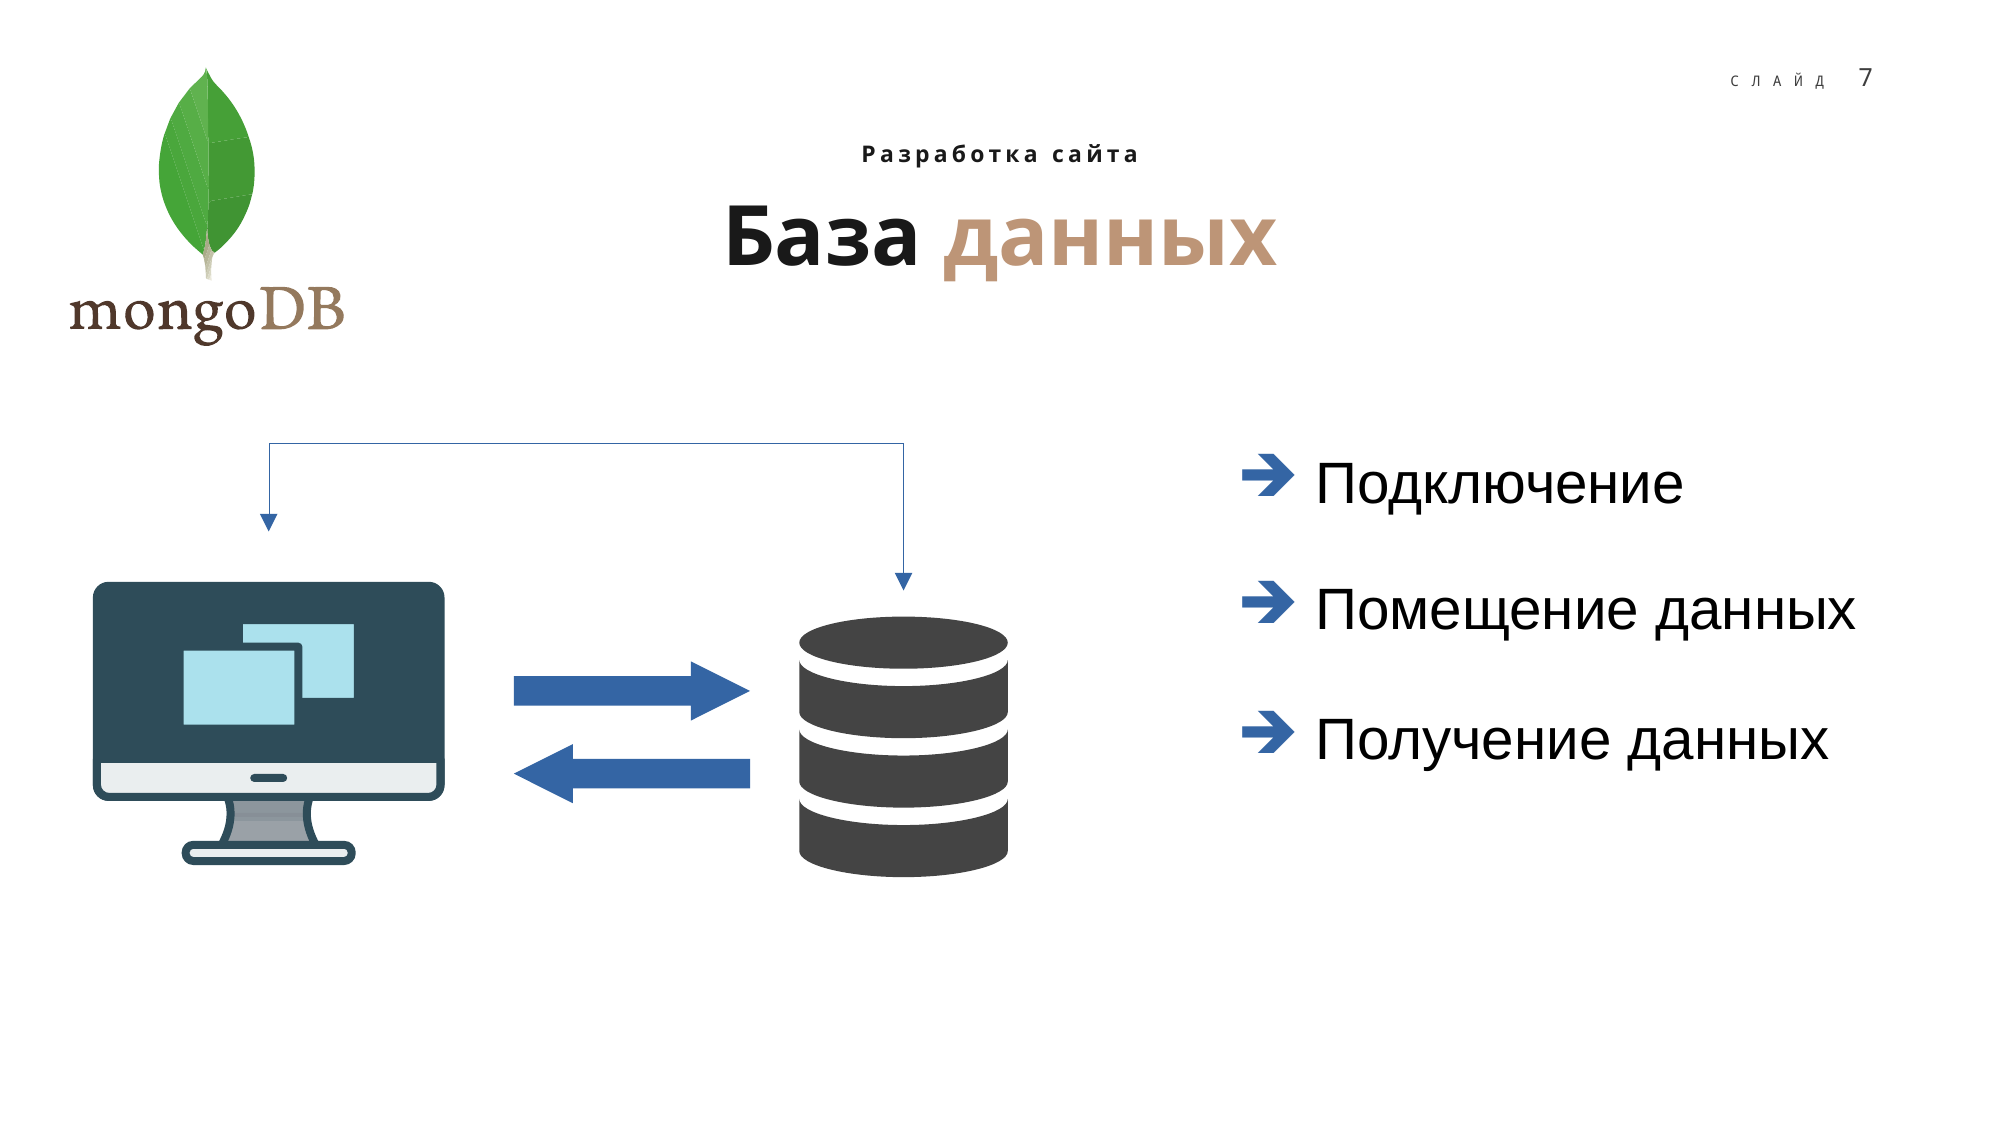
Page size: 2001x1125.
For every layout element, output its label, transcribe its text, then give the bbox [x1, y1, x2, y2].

text_box Подключение [1222, 442, 1701, 523]
text_box [513, 661, 751, 721]
picture [59, 59, 355, 355]
text_box Получение данных [1222, 699, 1845, 780]
text_box [513, 744, 751, 804]
text_box Разработка сайта [687, 131, 1313, 175]
text_box База данных [355, 174, 1757, 290]
picture [755, 590, 1052, 886]
text_box Помещение данных [1222, 569, 1873, 650]
picture [76, 531, 461, 916]
